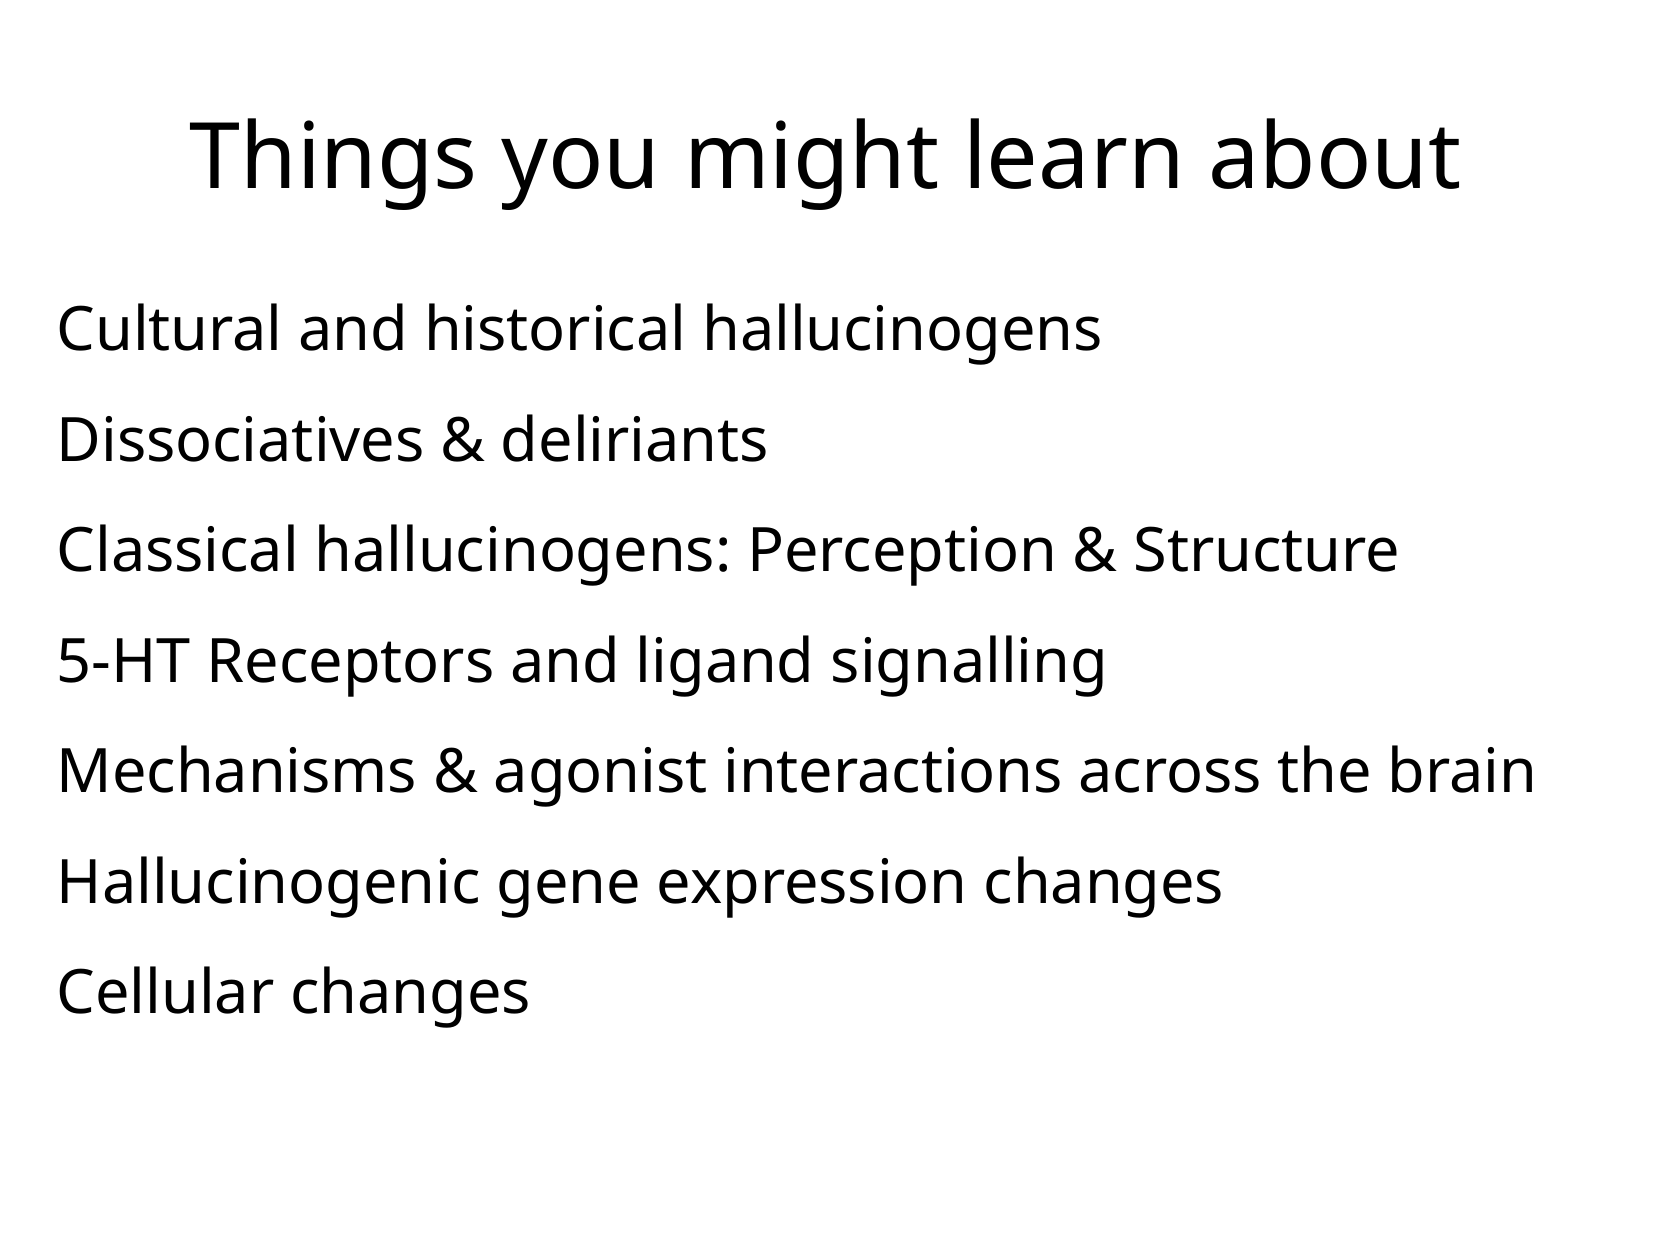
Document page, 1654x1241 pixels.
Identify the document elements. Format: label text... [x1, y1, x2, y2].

title Things you might learn about [82, 49, 1571, 257]
list Cultural and historical hallucinogens Dissociatives & deliriants Classical hallucinogens: Perception & Structure 5-HT Receptors and ligand signalling Mechanisms & agonist interactions across the brain Hallucinogenic gene expression changes Cellular changes [56, 285, 1545, 1126]
